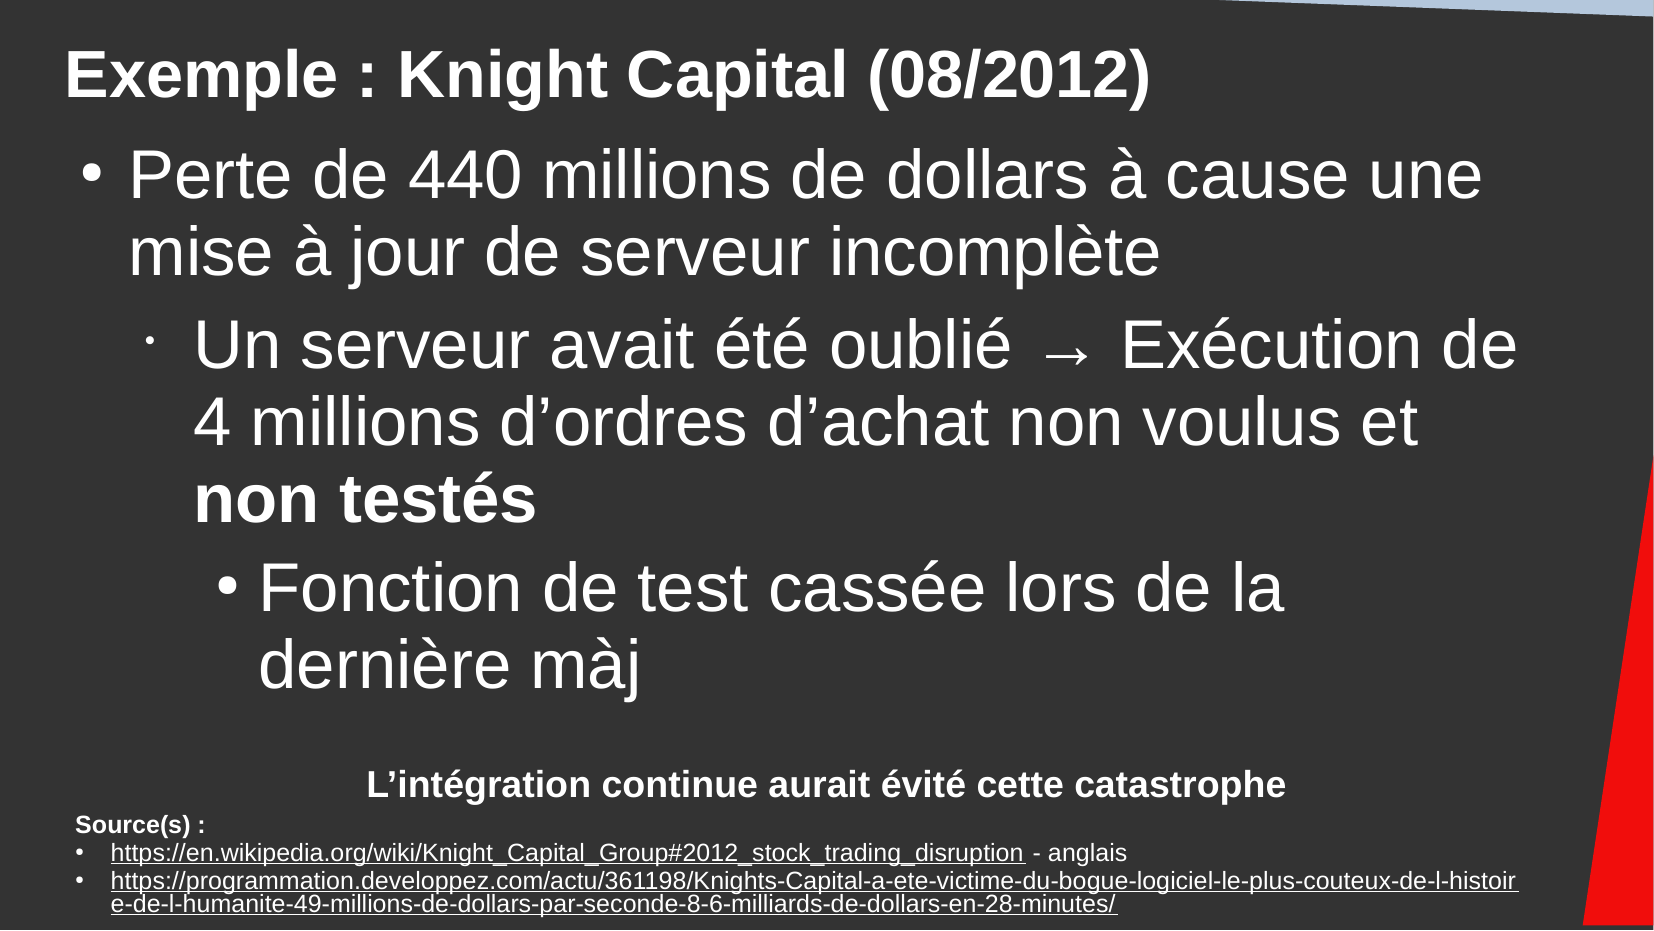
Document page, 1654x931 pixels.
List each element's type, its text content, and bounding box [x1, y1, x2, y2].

text_box Source(s) : https://en.wikipedia.org/wiki/Knight_Capital_Group#2012_stock_trading_disruption - anglais https://programmation.developpez.com/actu/361198/Knights-Capital-a-ete-victime-du-bogue-logiciel-le-plus-couteux-de-l-histoire-de-l-humanite-49-millions-de-dollars-par-seconde-8-6-milliards-de-dollars-en-28-minutes/ [60, 793, 1546, 903]
text_box [1219, 0, 1654, 17]
text_box [1582, 451, 1654, 926]
title Exemple : Knight Capital (08/2012) [64, 37, 1388, 115]
list Perte de 440 millions de dollars à cause une mise à jour de serveur incomplète Un serveur avait été oublié → Exécution de 4 millions d’ordres d’achat non voulus et non testés Fonction de test cassée lors de la dernière màj [63, 135, 1554, 709]
text_box L’intégration continue aurait évité cette catastrophe [348, 755, 1306, 793]
